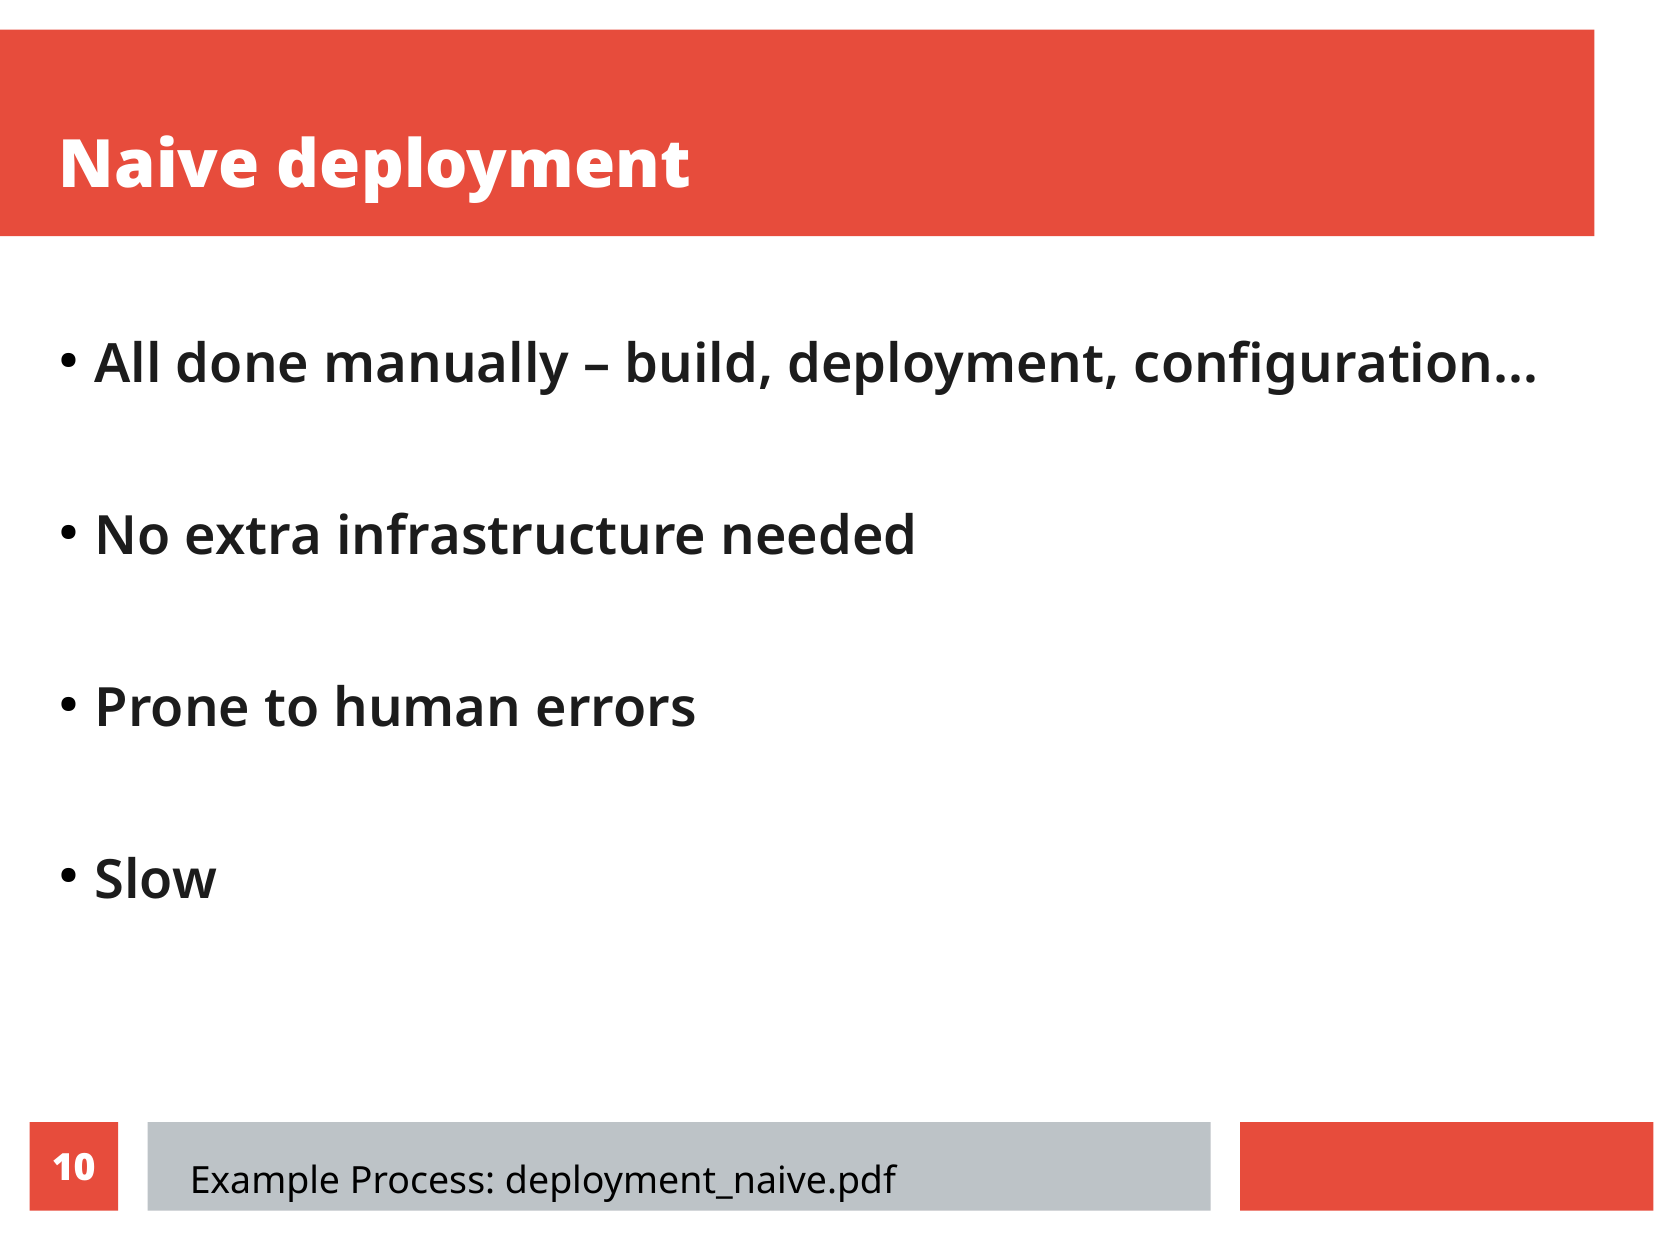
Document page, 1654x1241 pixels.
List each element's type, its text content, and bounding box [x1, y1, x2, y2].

title Naive deployment [59, 59, 1595, 207]
list All done manually – build, deployment, configuration… No extra infrastructure needed Prone to human errors Slow [59, 324, 1565, 1093]
text_box Example Process: deployment_naive.pdf [175, 1145, 838, 1208]
